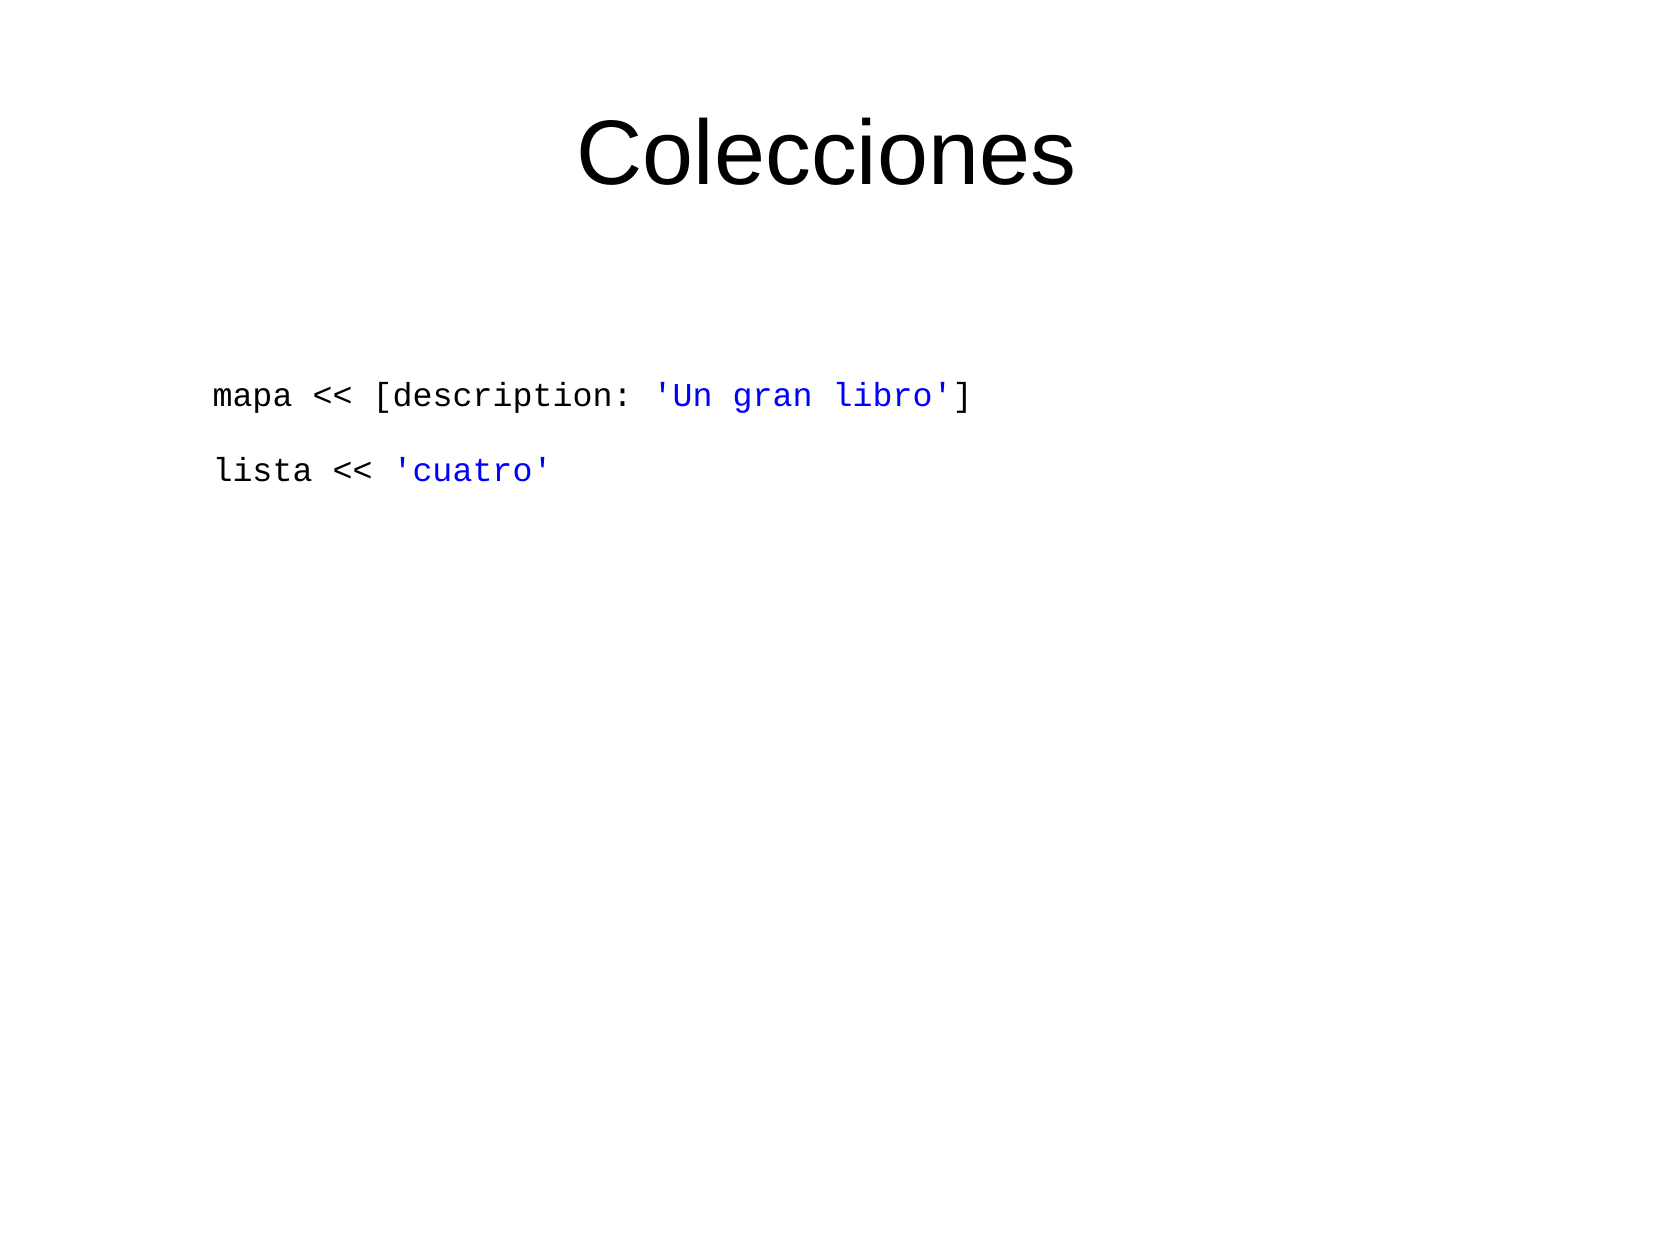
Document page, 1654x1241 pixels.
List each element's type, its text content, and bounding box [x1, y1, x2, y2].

title Colecciones [82, 49, 1571, 257]
subtitle mapa << [description: 'Un gran libro'] lista << 'cuatro' [212, 379, 1654, 1099]
